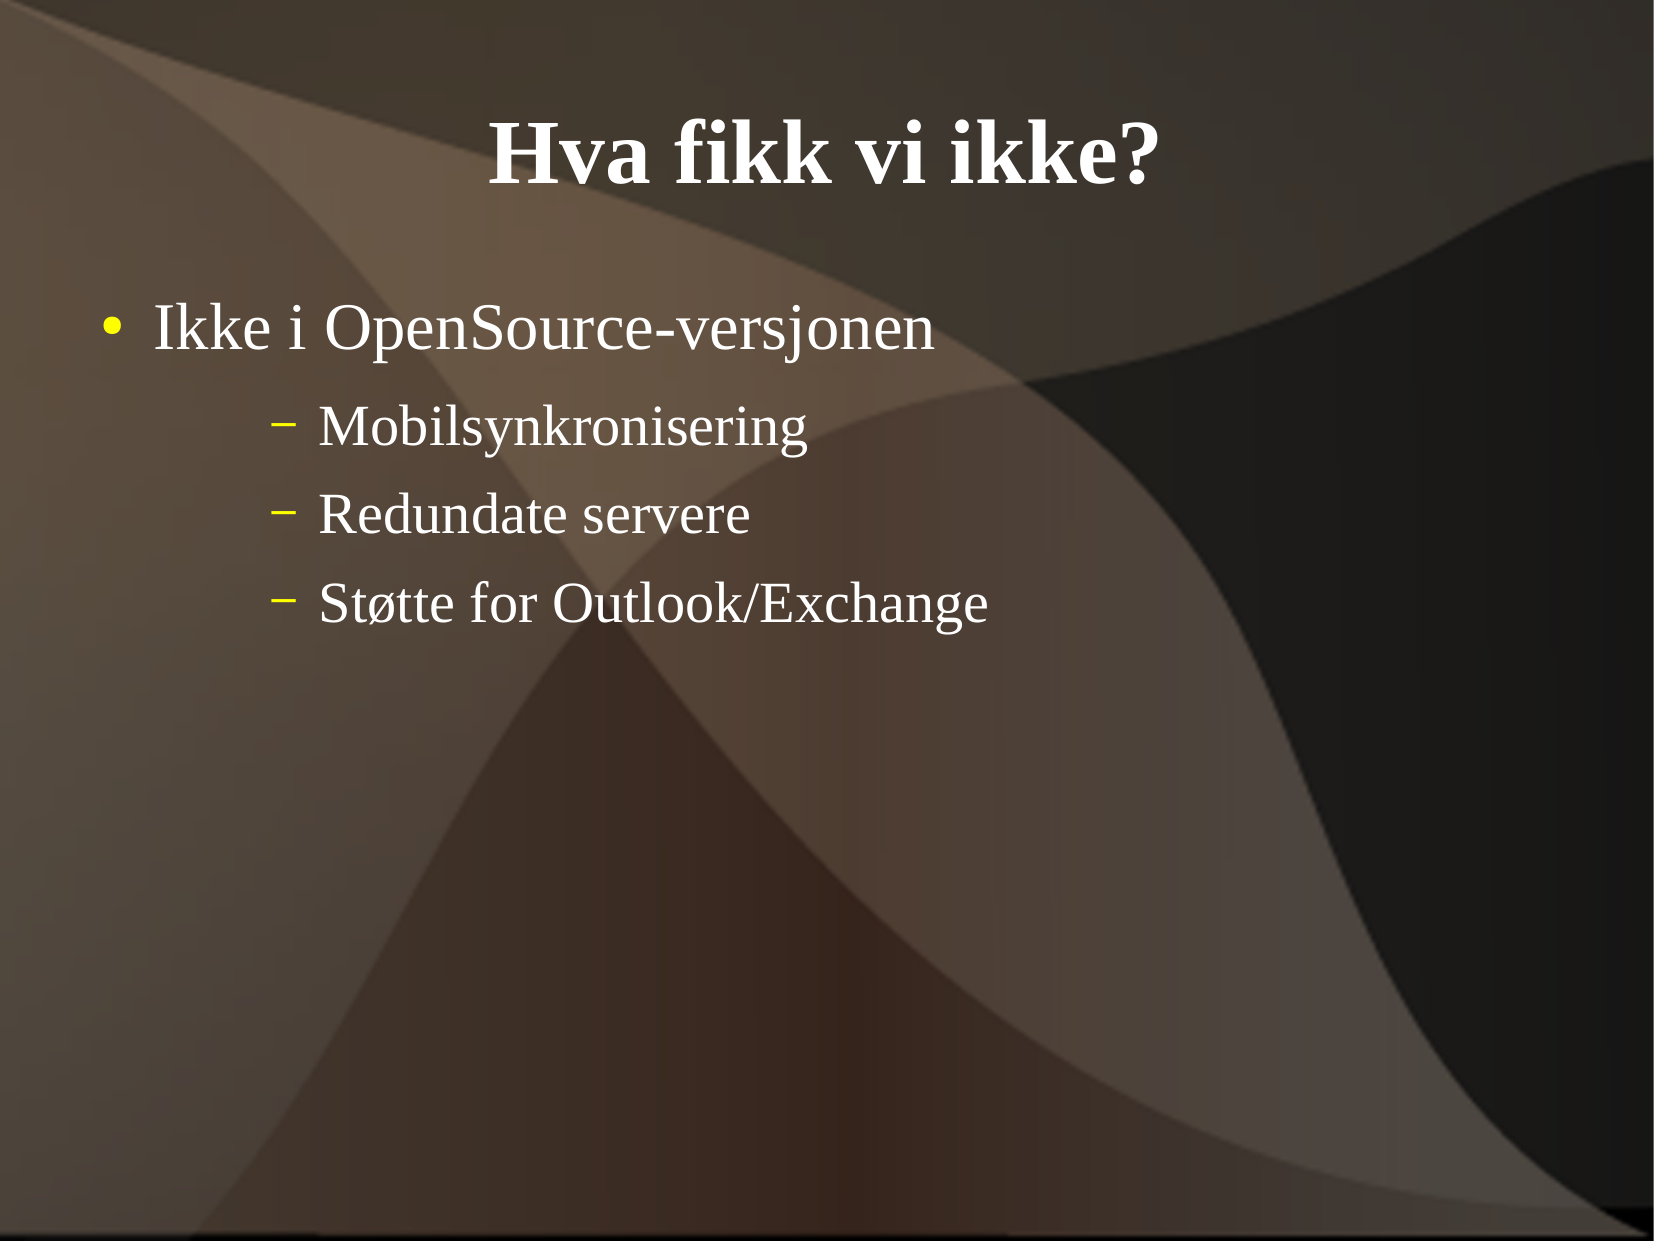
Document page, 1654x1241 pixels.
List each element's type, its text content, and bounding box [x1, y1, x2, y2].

title Hva fikk vi ikke? [82, 56, 1571, 250]
list Ikke i OpenSource-versjonen Mobilsynkronisering Redundate servere Støtte for Outlook/Exchange [82, 290, 1571, 1094]
picture [0, 0, 1654, 1241]
